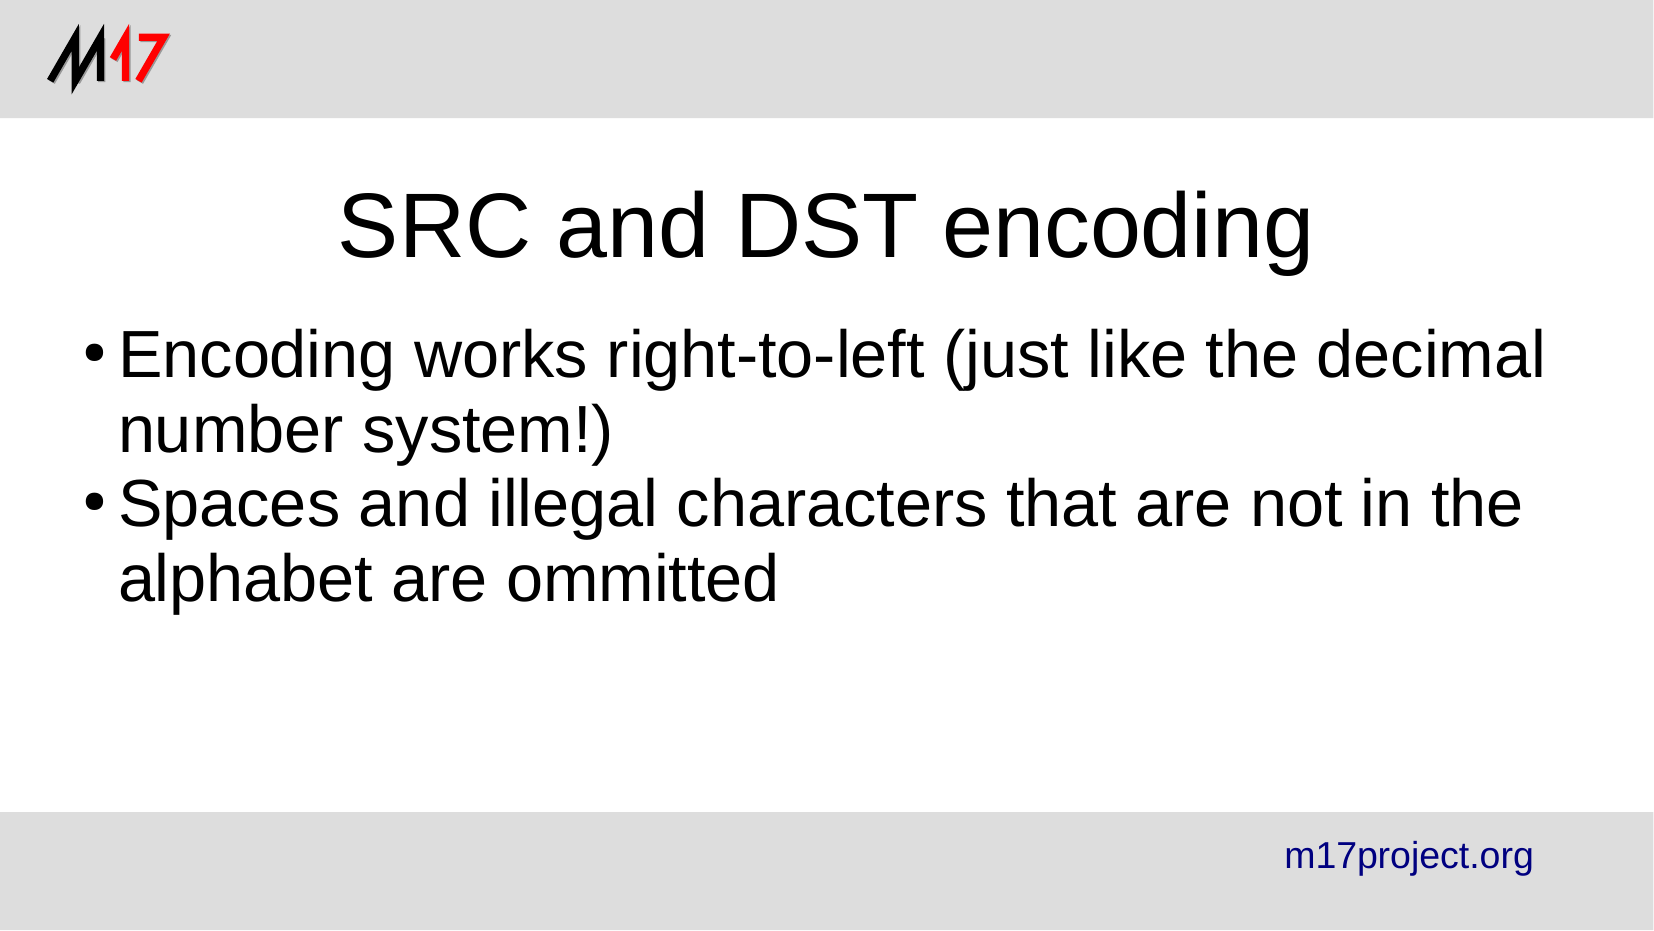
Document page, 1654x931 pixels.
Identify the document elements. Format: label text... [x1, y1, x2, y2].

title SRC and DST encoding [82, 147, 1571, 303]
text_box [0, 812, 1654, 931]
subtitle Encoding works right-to-left (just like the decimal number system!) Spaces and illegal characters that are not in the alphabet are ommitted [82, 316, 1571, 812]
text_box [0, 0, 1654, 119]
text_box m17project.org [1269, 826, 1654, 897]
picture [39, 16, 178, 102]
